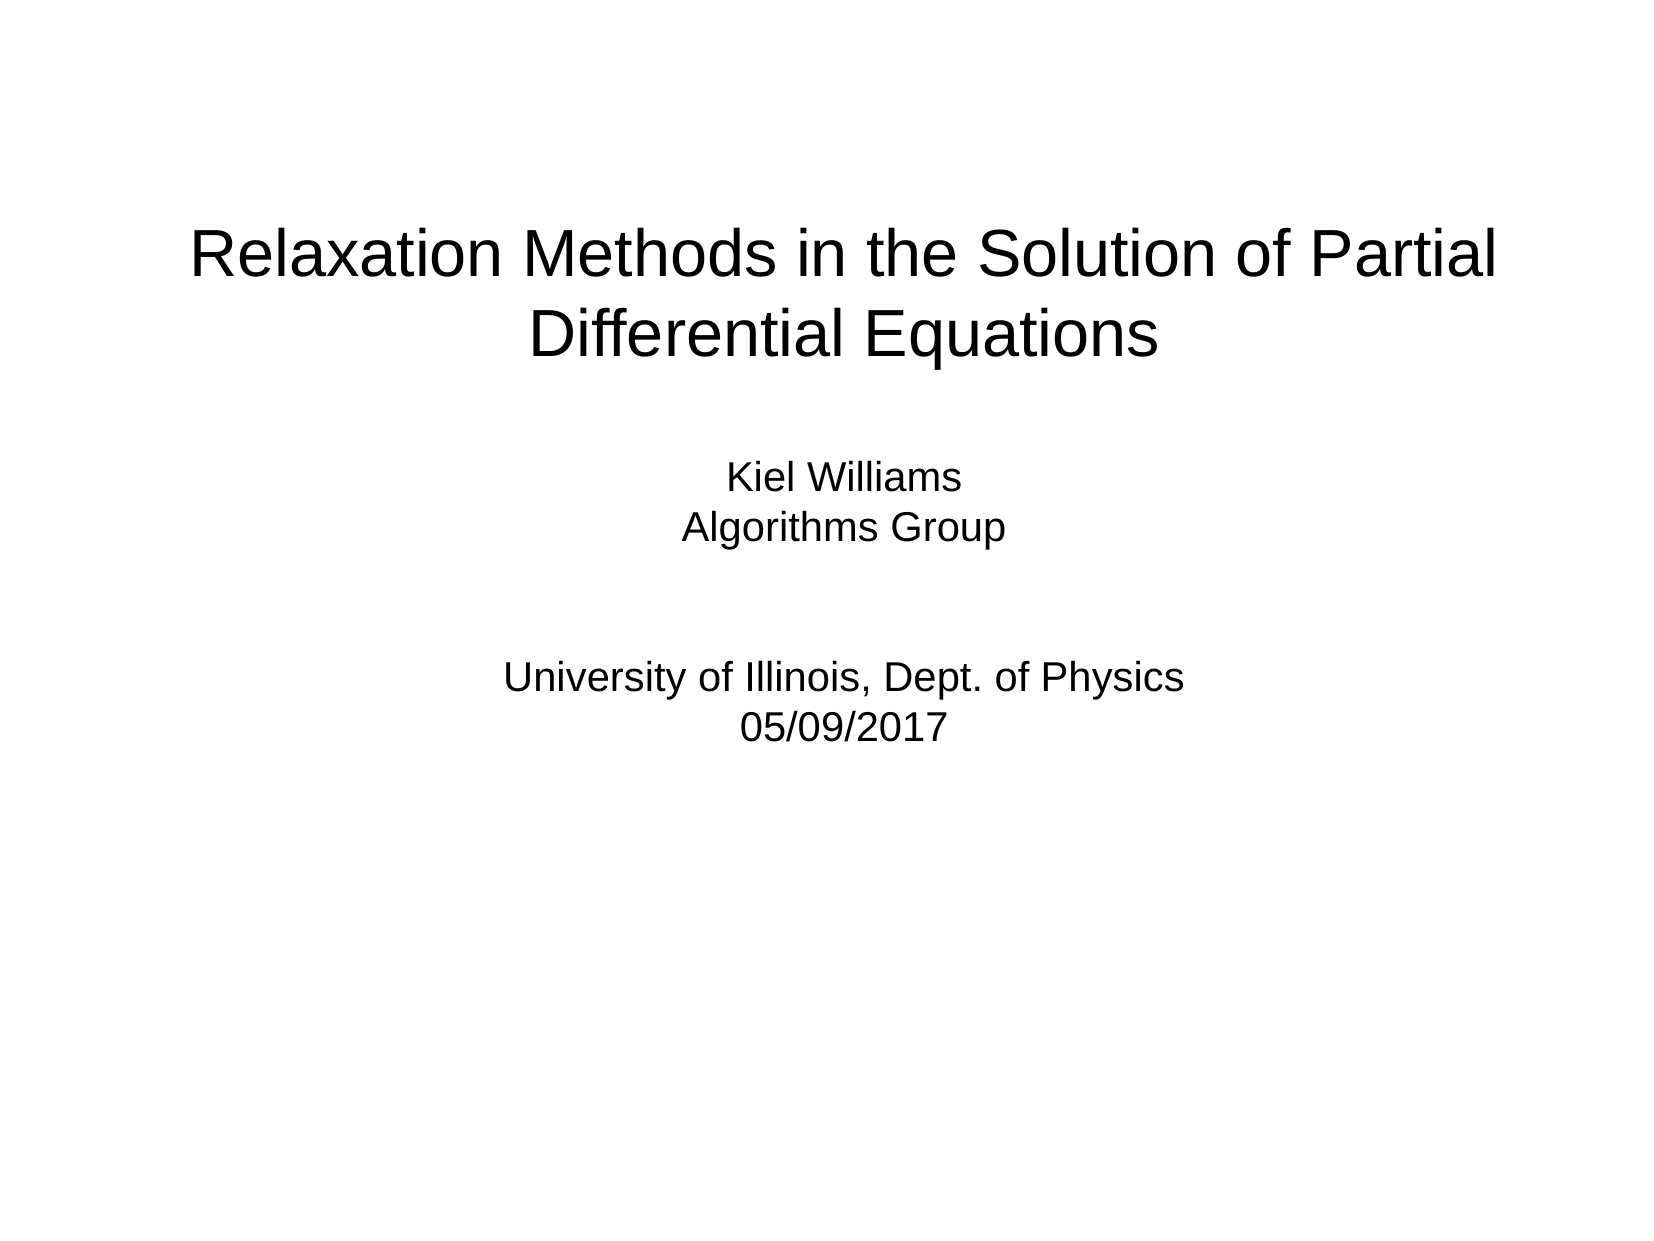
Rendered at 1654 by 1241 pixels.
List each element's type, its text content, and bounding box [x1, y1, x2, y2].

text_box Relaxation Methods in the Solution of Partial Differential Equations Kiel Williams Algorithms Group University of Illinois, Dept. of Physics 05/09/2017 [82, 170, 1571, 785]
